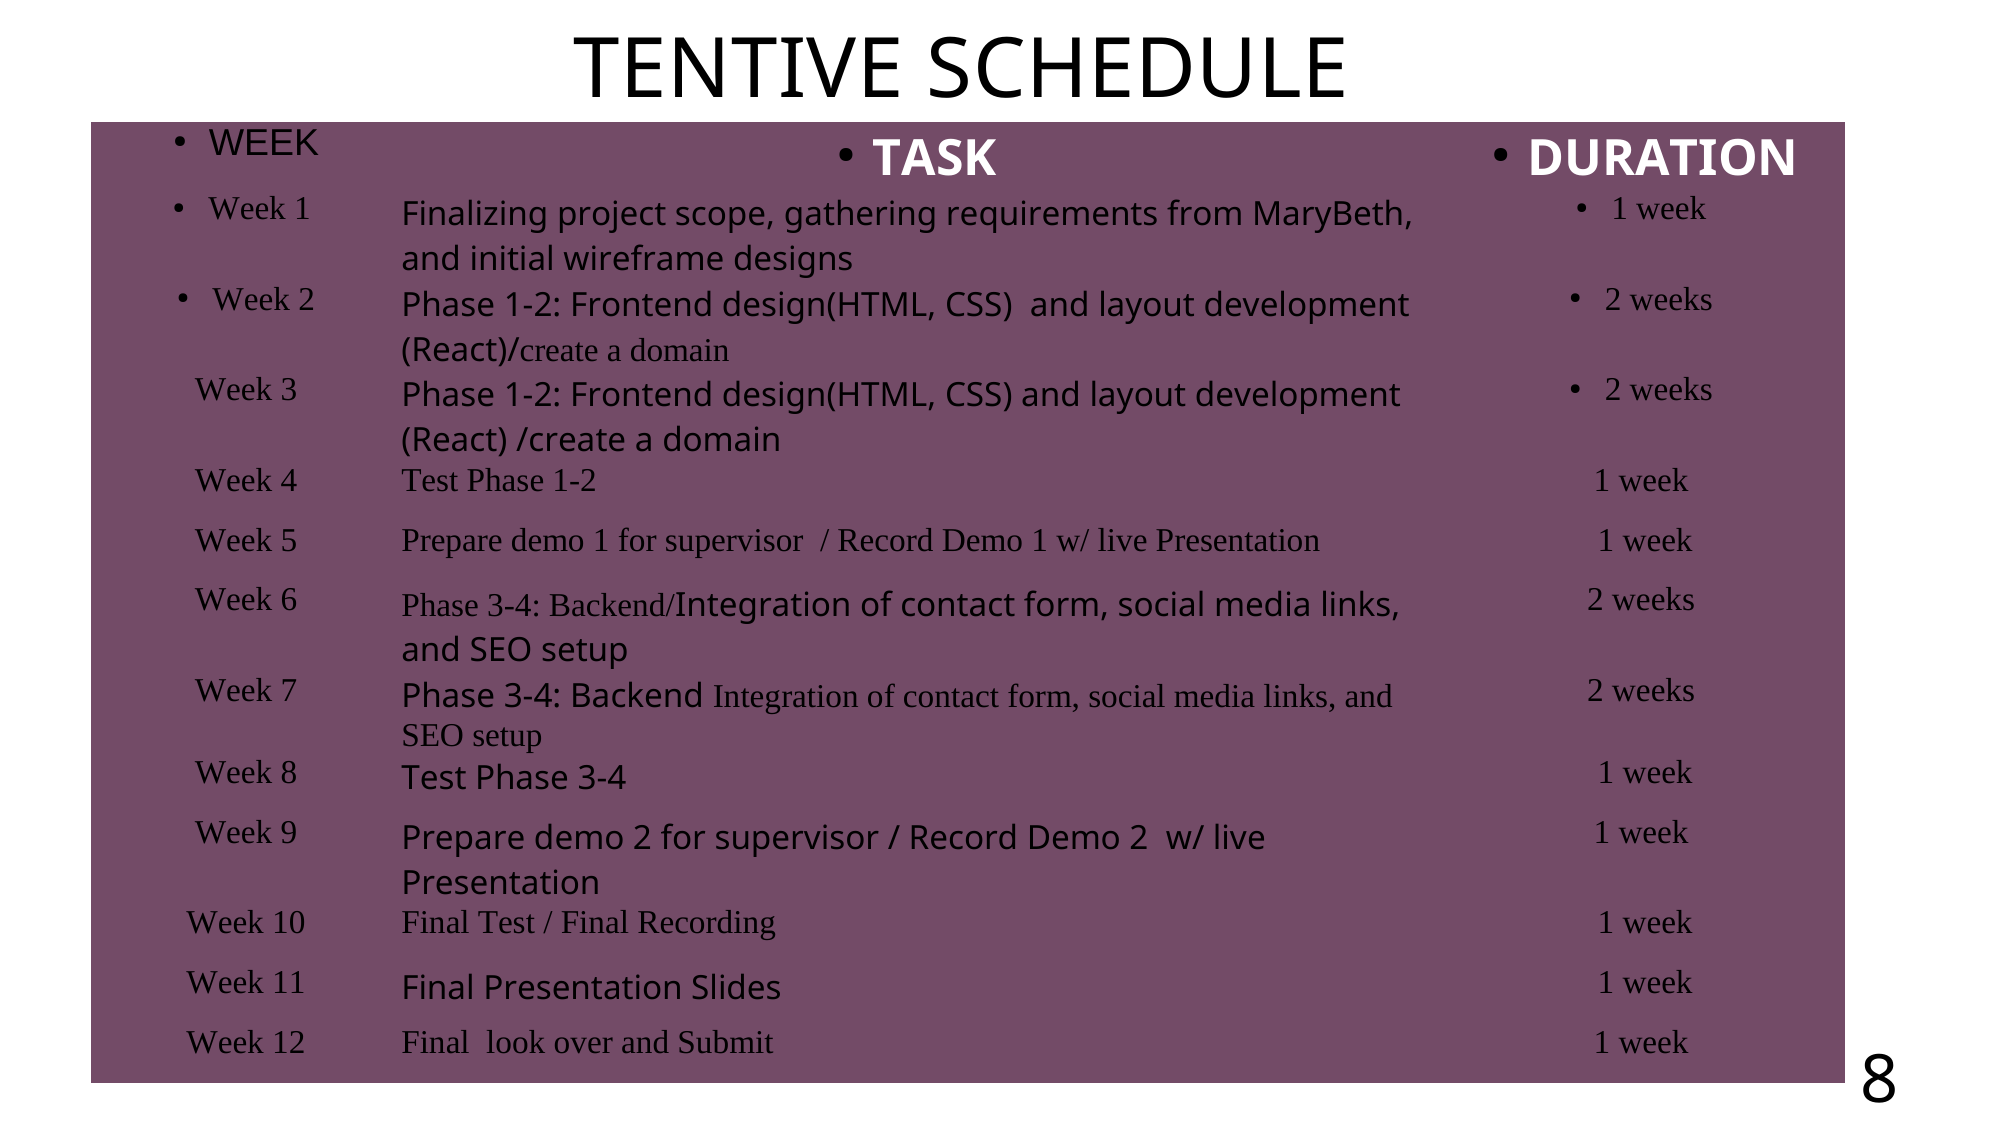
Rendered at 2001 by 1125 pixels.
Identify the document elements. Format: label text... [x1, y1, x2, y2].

table_header DURATION [1445, 122, 1845, 190]
table_cell Final Test / Final Recording [401, 904, 1445, 964]
table_cell Phase 1-2: Frontend design(HTML, CSS) and layout development (React) /create a domain [401, 371, 1445, 462]
table_cell 1 week [1445, 462, 1845, 521]
table_cell Week 10 [91, 904, 401, 964]
table_cell Week 6 [91, 581, 401, 672]
table_cell 1 week [1445, 521, 1845, 581]
table_cell 1 week [1445, 964, 1845, 1024]
table_cell 1 week [1445, 814, 1845, 904]
table_cell Prepare demo 2 for supervisor / Record Demo 2 w/ live Presentation [401, 814, 1445, 904]
table_cell Week 4 [91, 462, 401, 521]
table_cell Phase 3-4: Backend Integration of contact form, social media links, and SEO setup [401, 672, 1445, 754]
table_cell Week 2 [91, 281, 401, 371]
table_cell 1 week [1445, 754, 1845, 814]
table_cell 2 weeks [1445, 281, 1845, 371]
table_cell Week 5 [91, 521, 401, 581]
table_header WEEK [91, 122, 401, 190]
table_cell 2 weeks [1445, 672, 1845, 754]
table_cell 1 week [1445, 904, 1845, 964]
table_cell 2 weeks [1445, 371, 1845, 462]
table_cell Week 3 [91, 371, 401, 462]
table_cell 1 week [1445, 190, 1845, 281]
table_cell Prepare demo 1 for supervisor / Record Demo 1 w/ live Presentation [401, 521, 1445, 581]
table_cell Phase 1-2: Frontend design(HTML, CSS) and layout development (React)/create a domain [401, 281, 1445, 371]
table_cell Test Phase 3-4 [401, 754, 1445, 814]
table_cell 1 week [1445, 1024, 1845, 1083]
table_cell Phase 3-4: Backend/Integration of contact form, social media links, and SEO setup [401, 581, 1445, 672]
table_cell Week 11 [91, 964, 401, 1024]
table_header TASK [401, 122, 1445, 190]
table_cell Finalizing project scope, gathering requirements from MaryBeth, and initial wireframe designs [401, 190, 1445, 281]
table_cell Final Presentation Slides [401, 964, 1445, 1024]
table_cell Week 8 [91, 754, 401, 814]
table_cell Week 7 [91, 672, 401, 754]
table_cell Week 9 [91, 814, 401, 904]
table_cell Week 12 [91, 1024, 401, 1083]
table_cell Test Phase 1-2 [401, 462, 1445, 521]
slide_number 8 [1845, 1028, 1956, 1089]
table_cell 2 weeks [1445, 581, 1845, 672]
table_cell Week 1 [91, 190, 401, 281]
title TENTIVE schedule [96, 0, 1850, 172]
table_cell Final look over and Submit [401, 1024, 1445, 1083]
